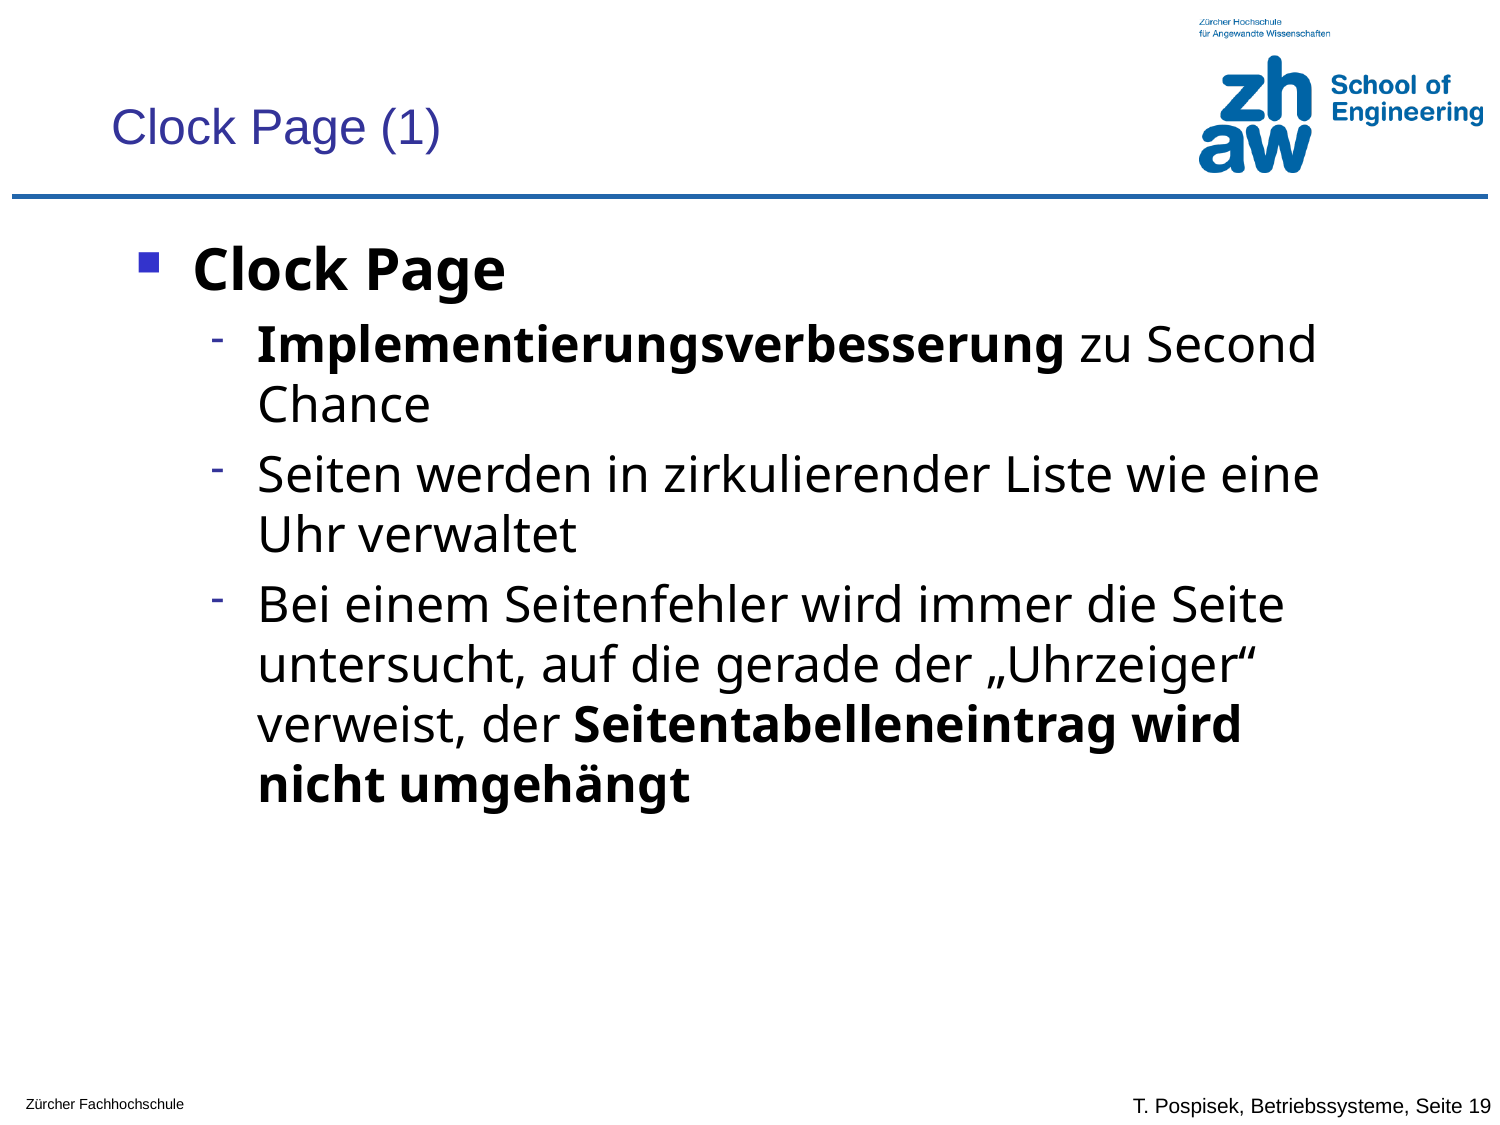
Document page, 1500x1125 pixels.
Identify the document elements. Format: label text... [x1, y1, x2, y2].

list Clock Page Implementierungsverbesserung zu Second Chance Seiten werden in zirkulierender Liste wie eine Uhr verwaltet Bei einem Seitenfehler wird immer die Seite untersucht, auf die gerade der „Uhrzeiger“ verweist, der Seitentabelleneintrag wird nicht umgehängt [120, 224, 1388, 963]
picture [1199, 19, 1483, 173]
title Clock Page (1) [96, 50, 1375, 163]
